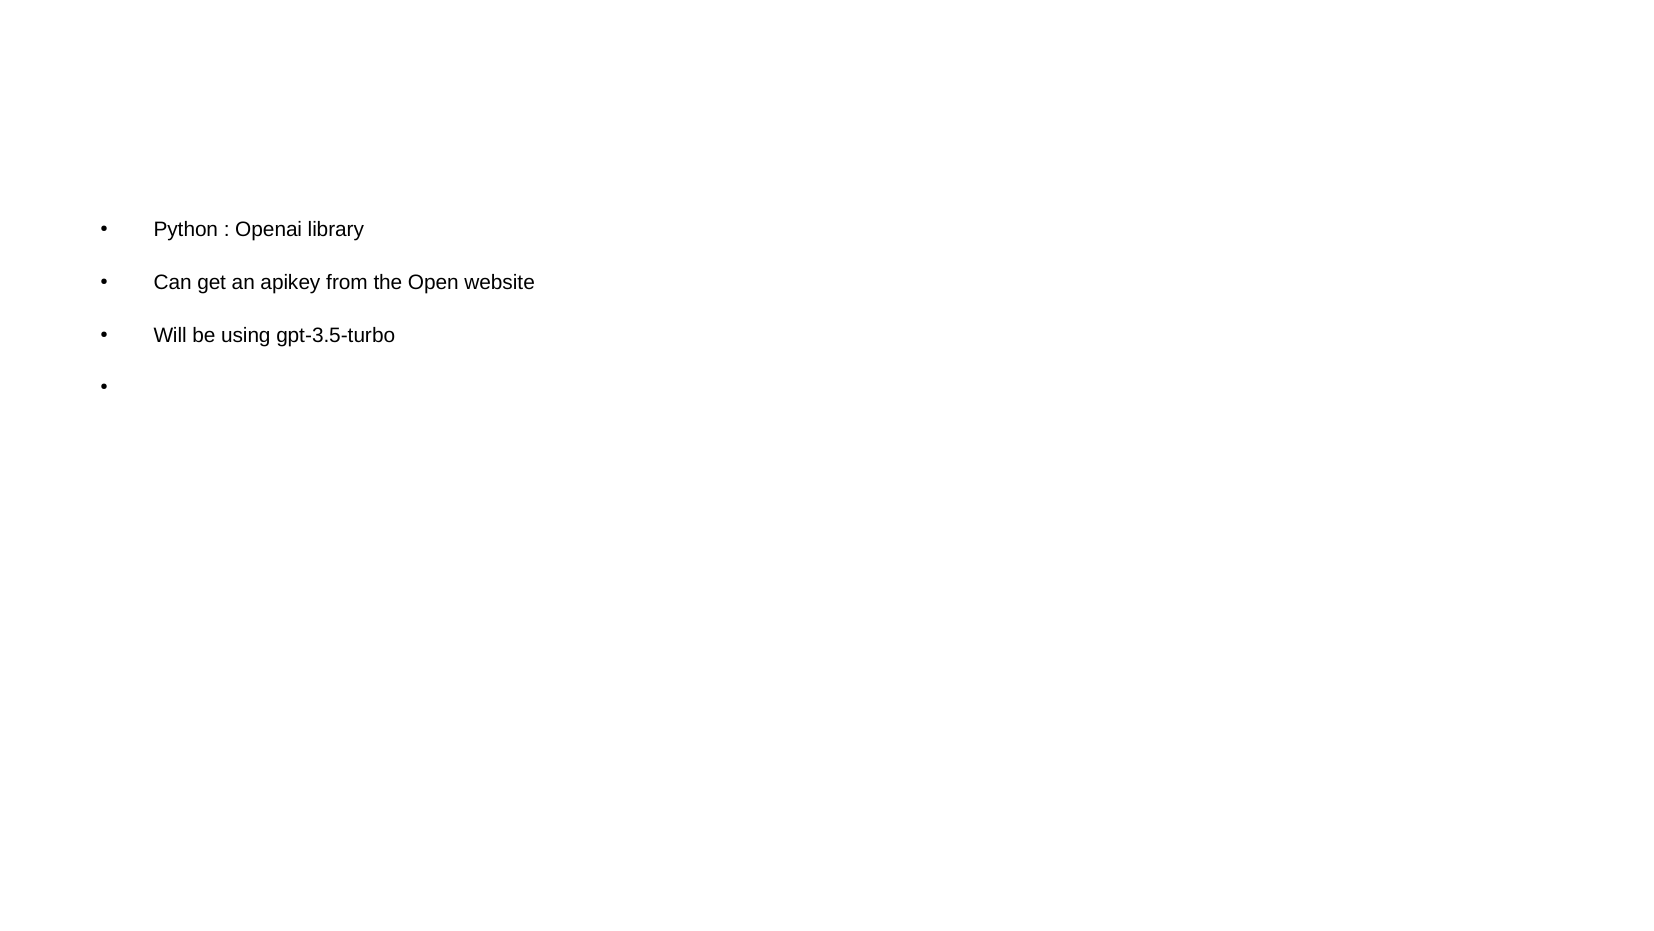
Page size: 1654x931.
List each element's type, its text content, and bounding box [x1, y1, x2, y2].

list Python : Openai library Can get an apikey from the Open website Will be using gpt-3.5-turbo [82, 217, 1571, 758]
